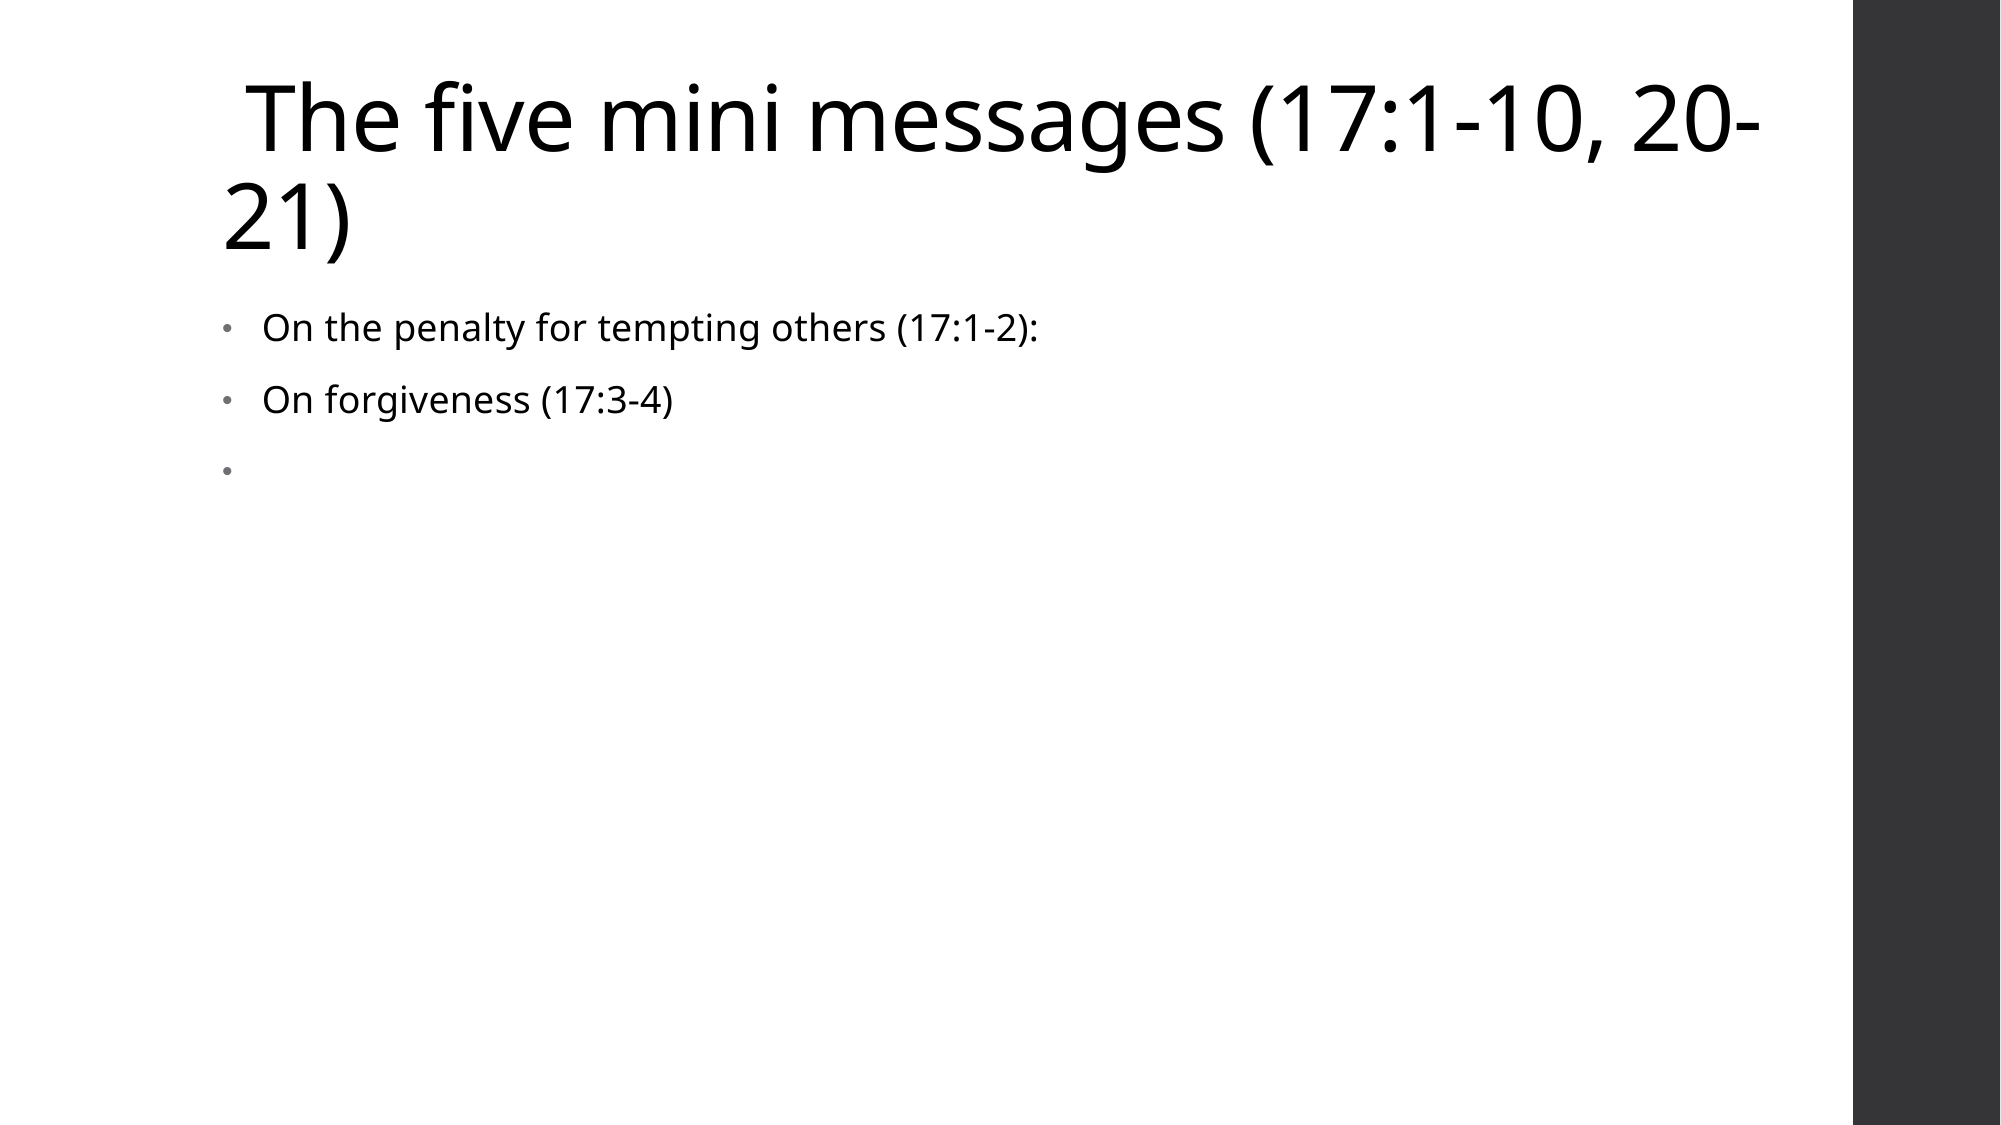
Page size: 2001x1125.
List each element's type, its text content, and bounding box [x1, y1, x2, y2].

title The five mini messages (17:1-10, 20-21) [206, 60, 1797, 278]
list On the penalty for tempting others (17:1-2): On forgiveness (17:3-4) [206, 299, 1617, 1014]
